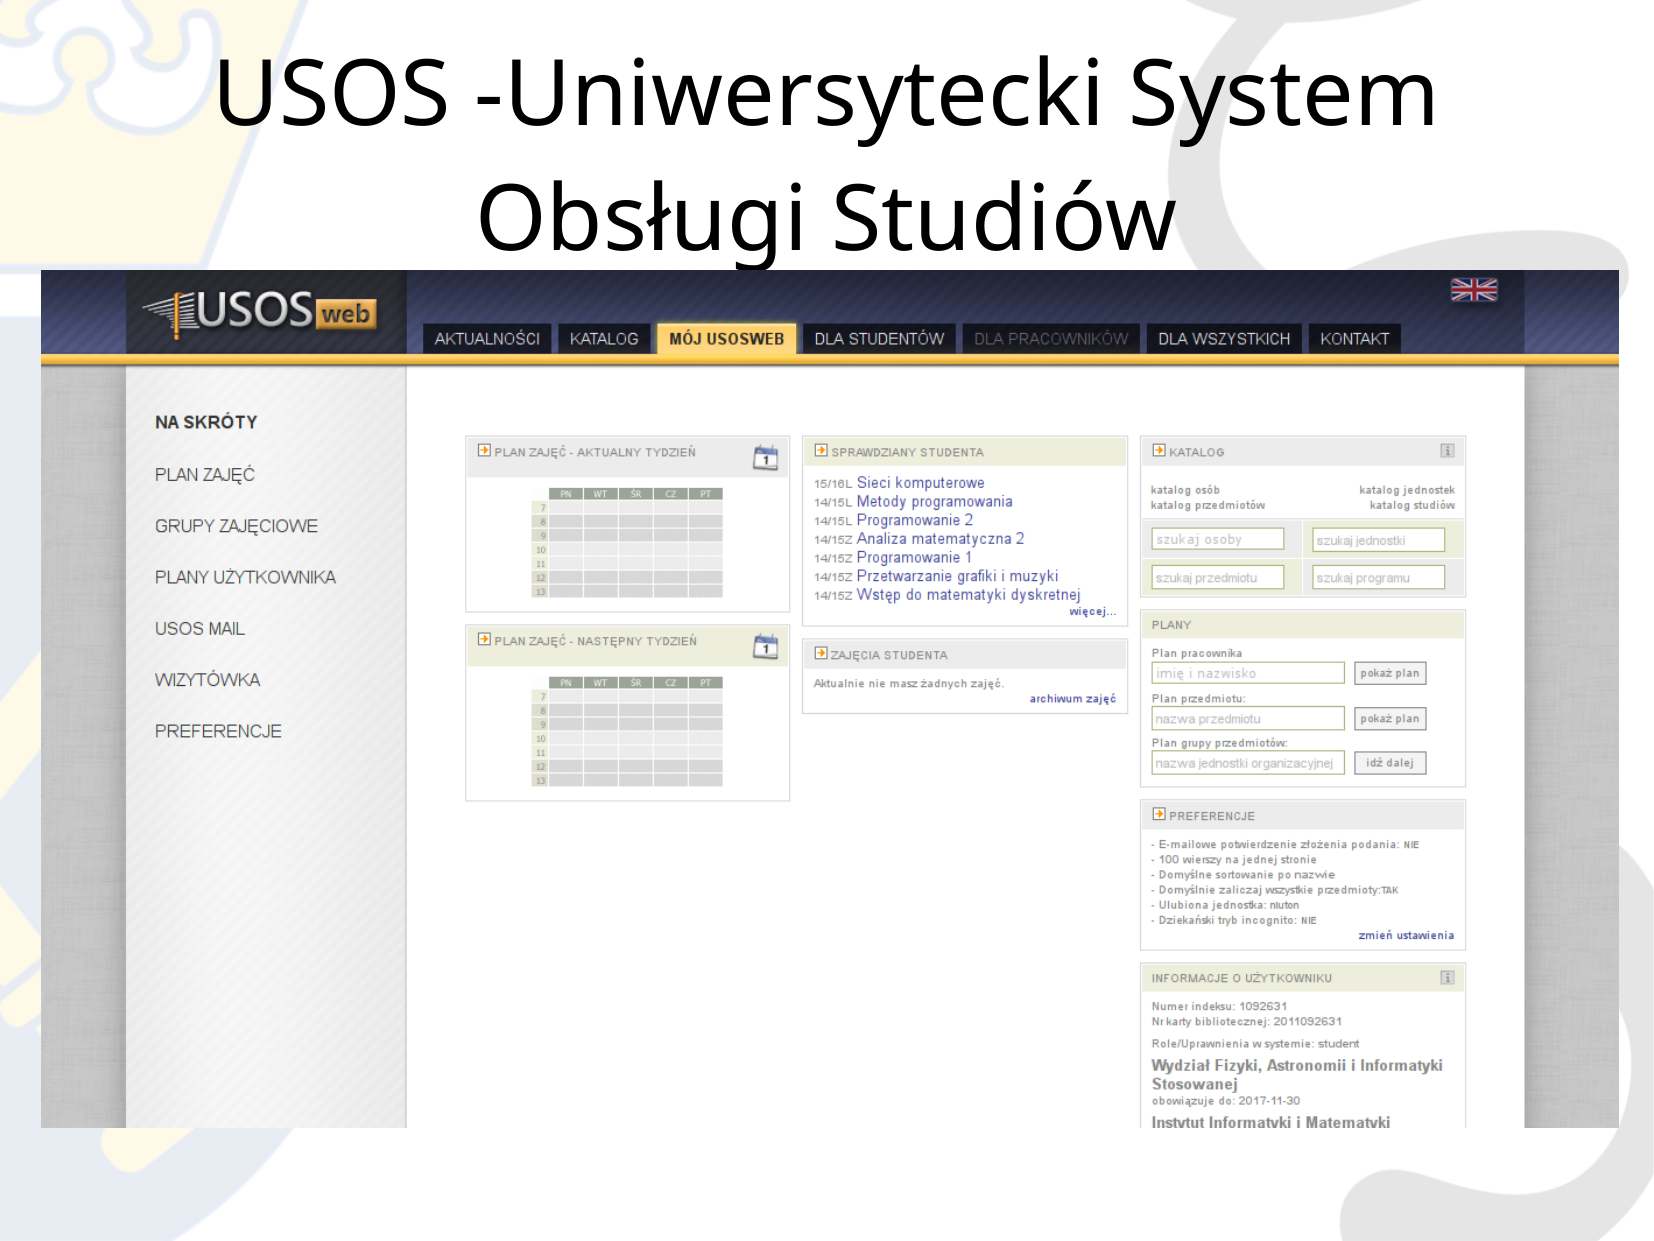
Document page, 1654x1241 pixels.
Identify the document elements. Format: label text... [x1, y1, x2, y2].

picture [0, 0, 1654, 1241]
title USOS -Uniwersytecki System Obsługi Studiów [82, 49, 1571, 257]
